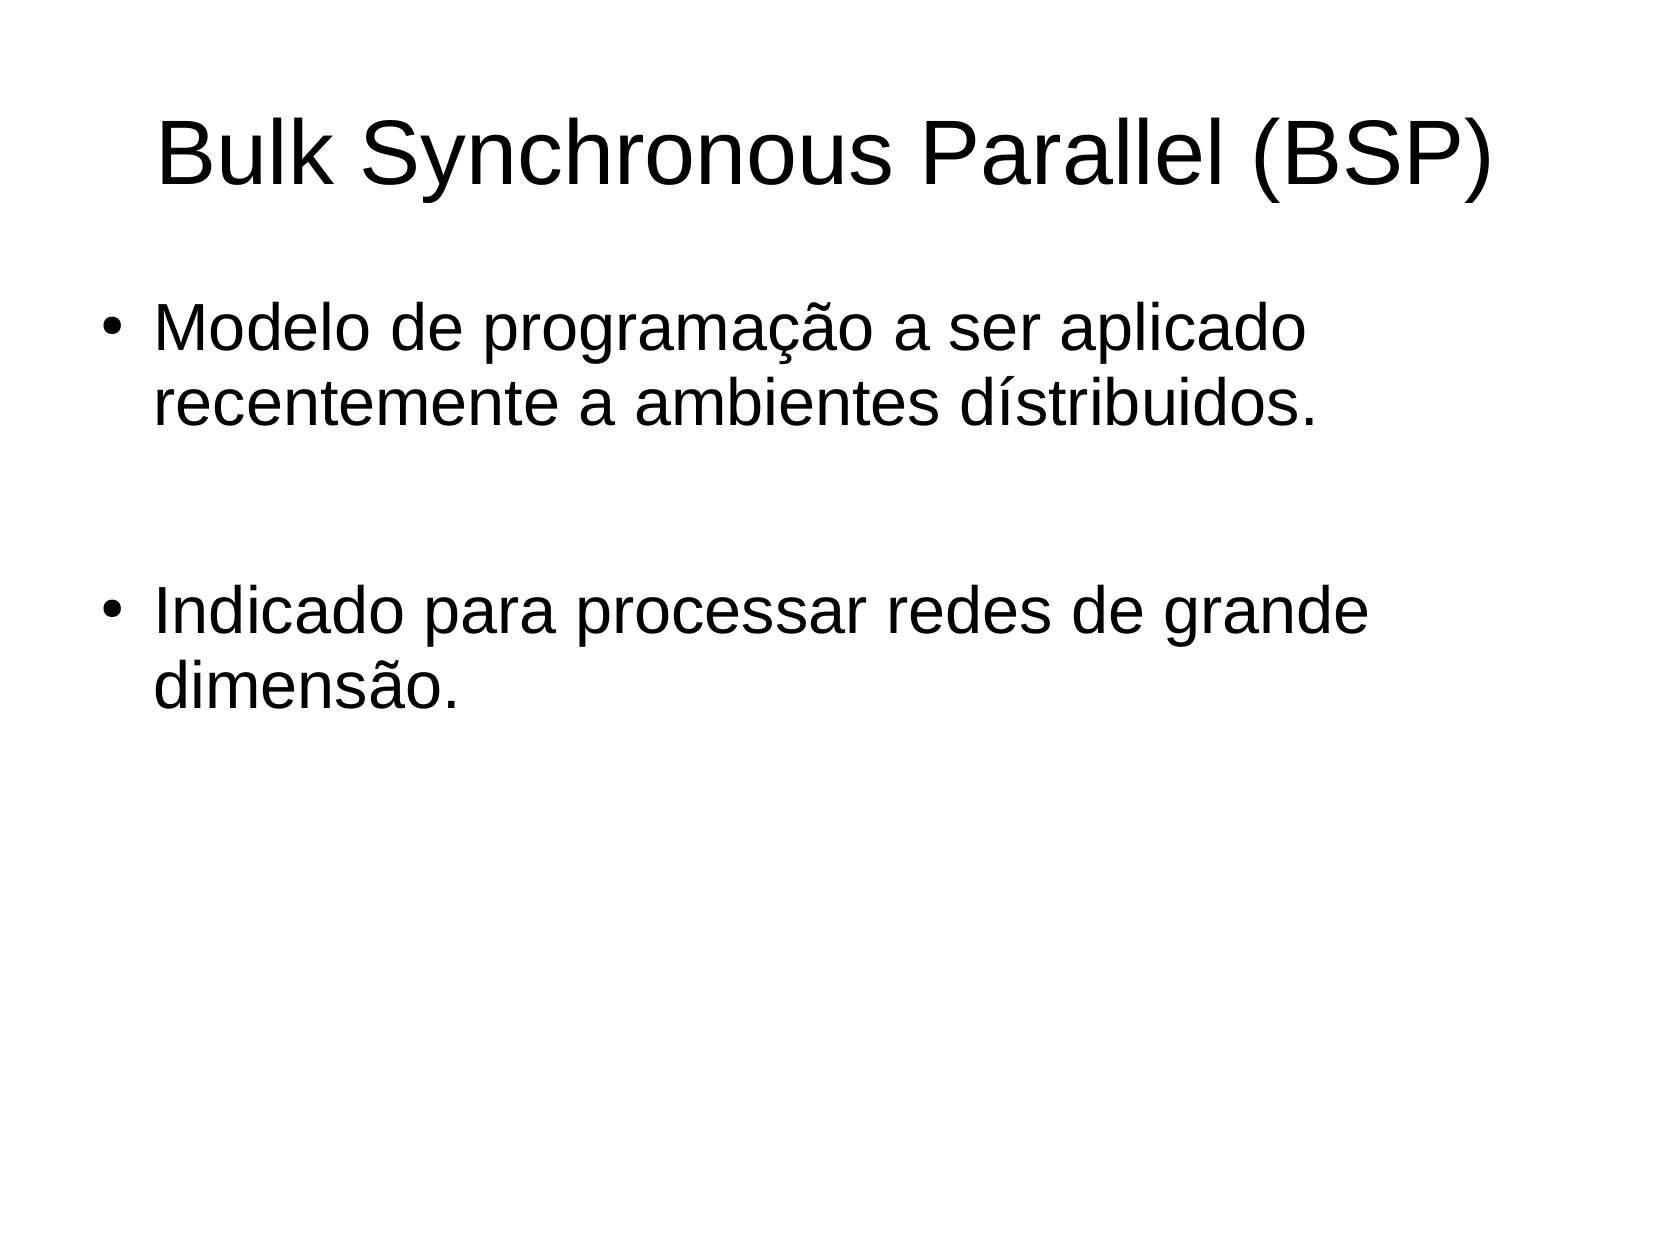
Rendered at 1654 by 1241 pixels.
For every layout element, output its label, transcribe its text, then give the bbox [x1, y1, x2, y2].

list Modelo de programação a ser aplicado recentemente a ambientes dístribuidos. Indicado para processar redes de grande dimensão. [82, 290, 1571, 1010]
title Bulk Synchronous Parallel (BSP) [82, 49, 1571, 257]
